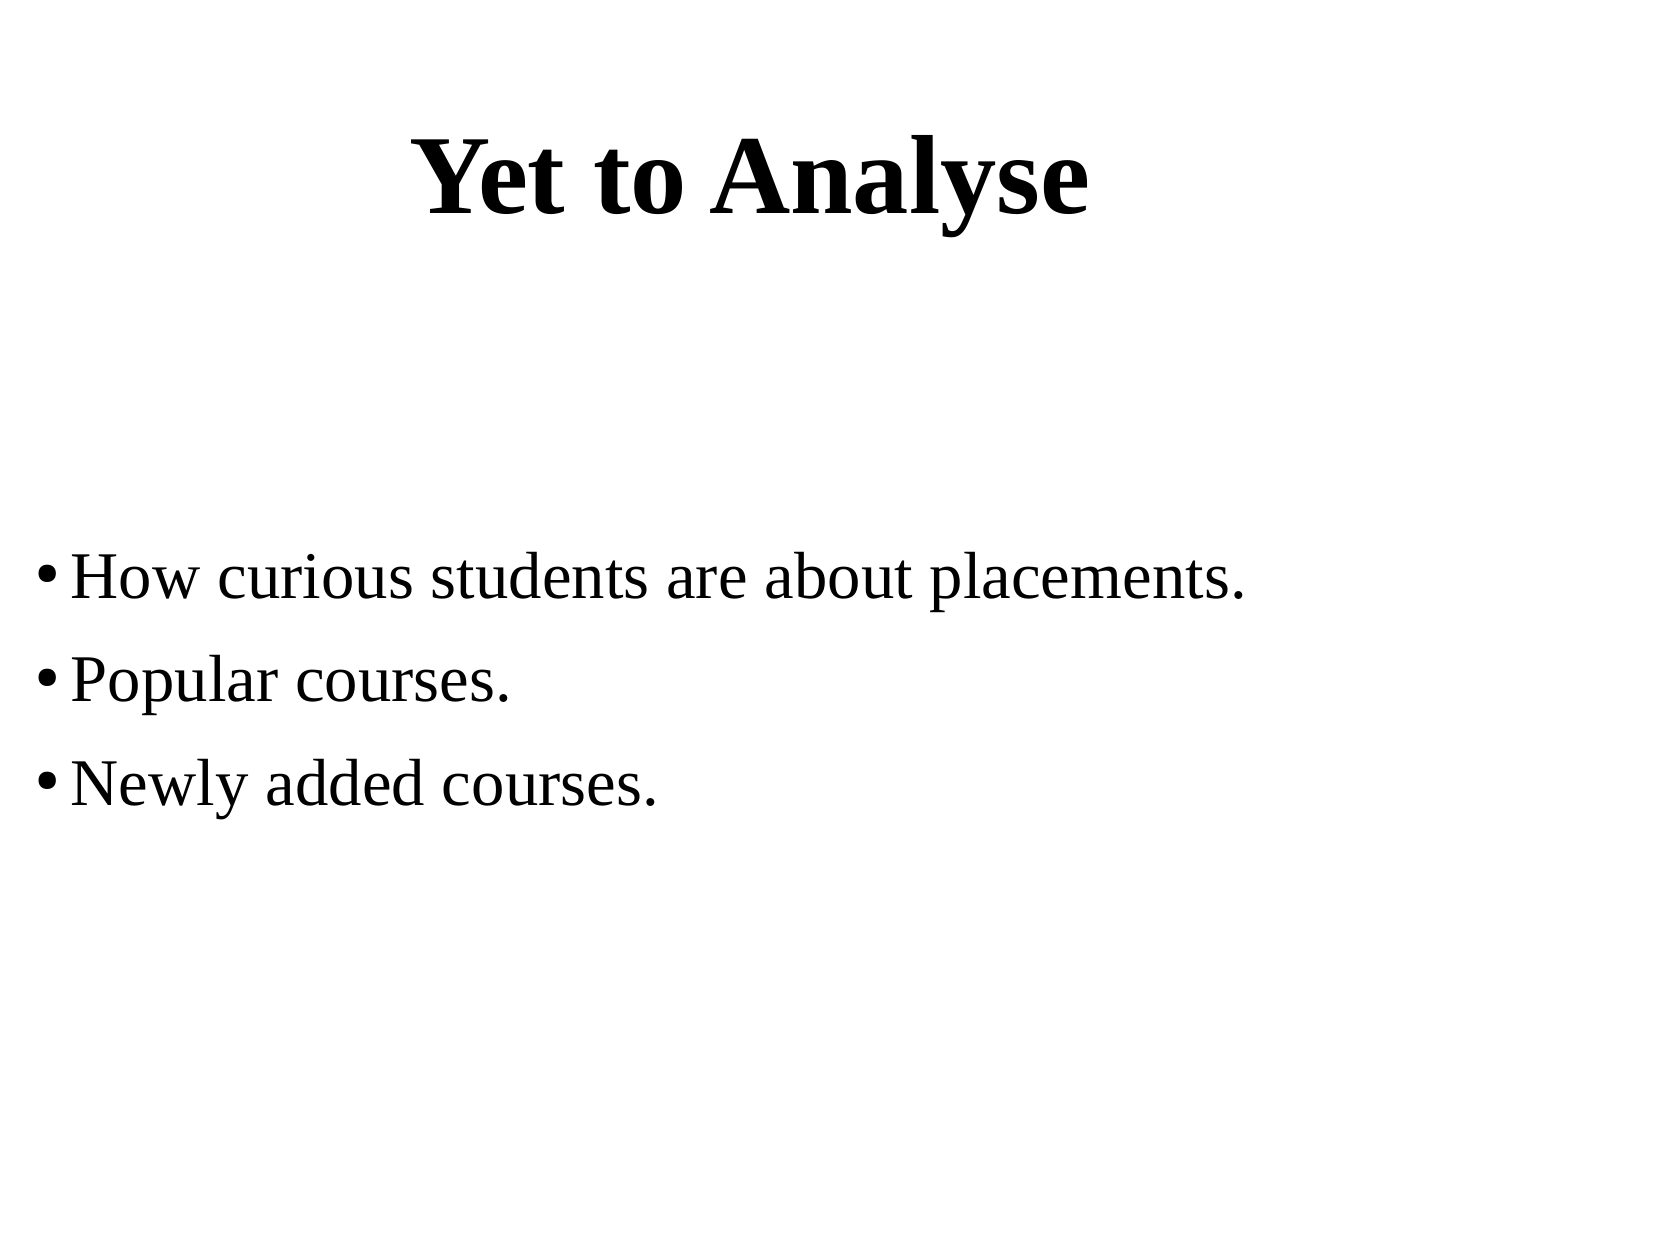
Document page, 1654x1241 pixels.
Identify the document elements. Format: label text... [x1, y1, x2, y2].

text_box Yet to Analyse [177, 106, 1430, 246]
title How curious students are about placements. Popular courses. Newly added courses. [35, 307, 1595, 1052]
